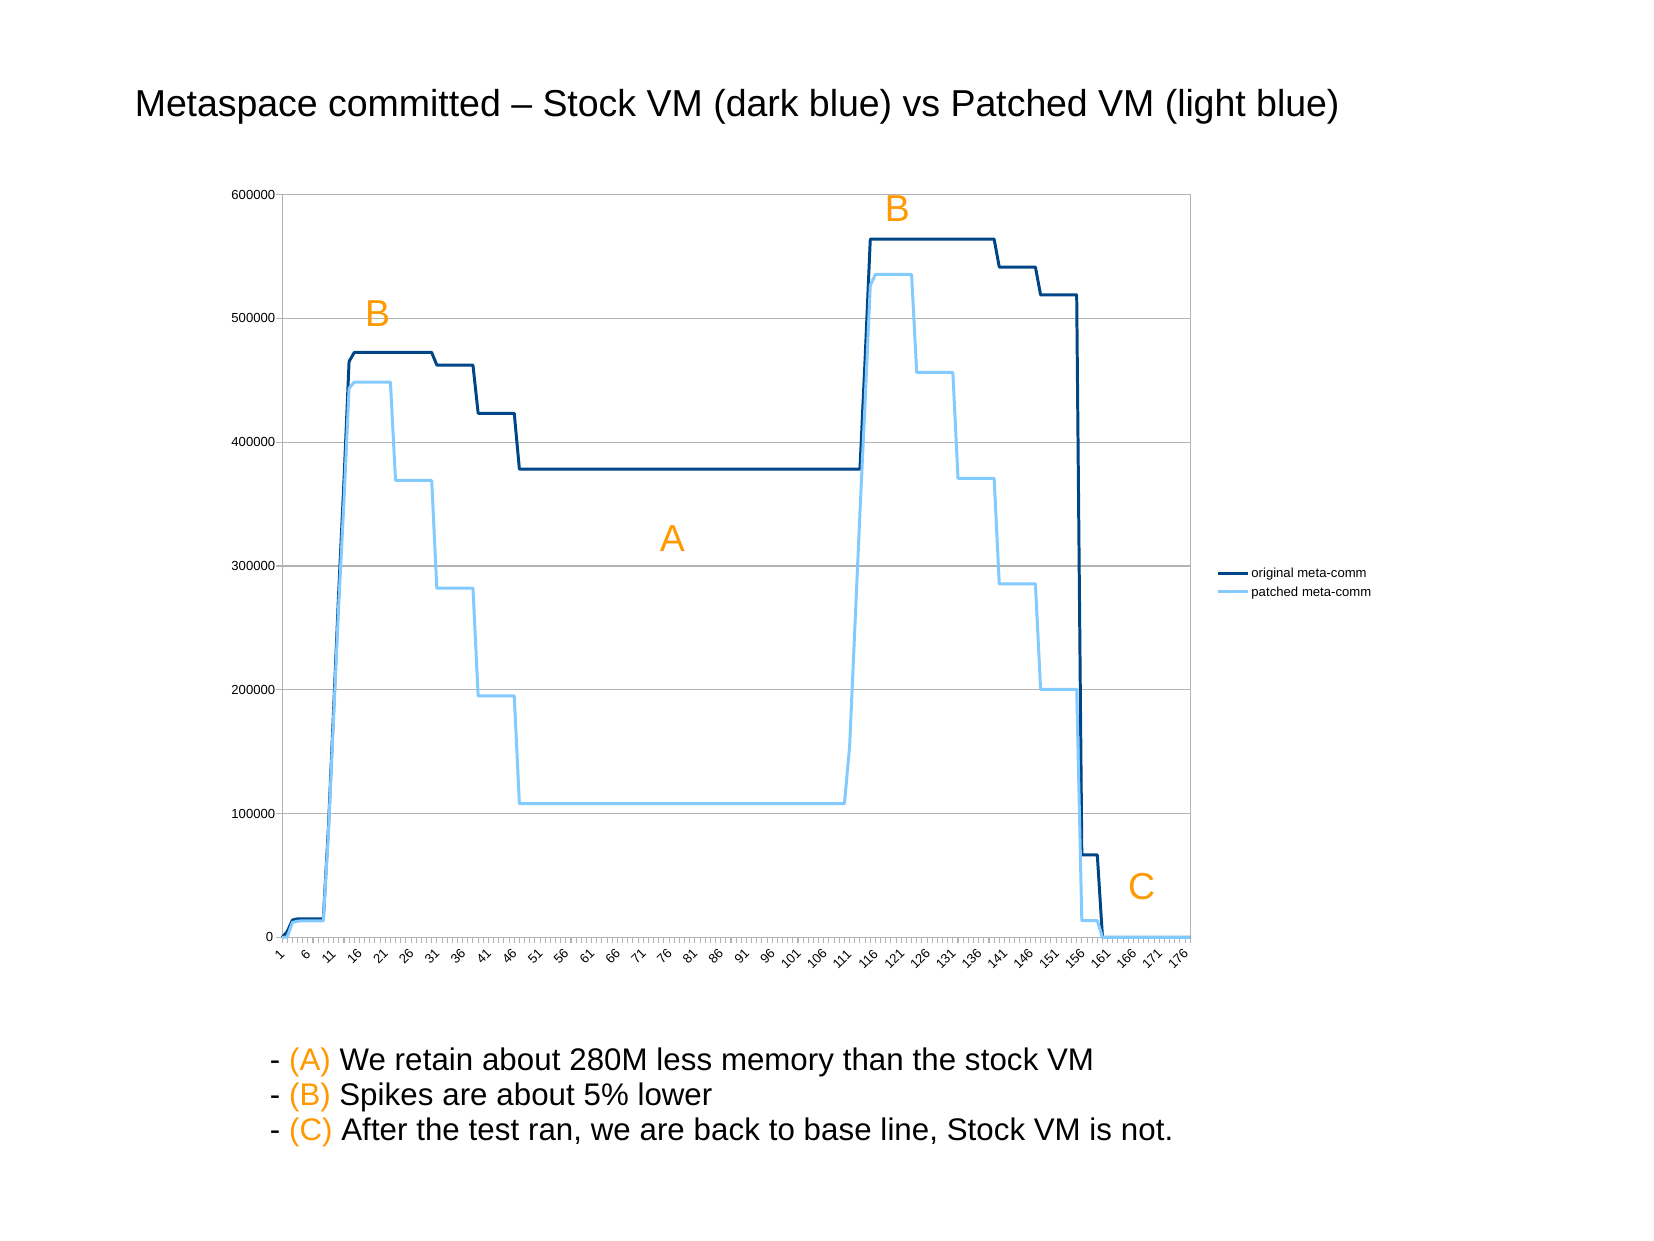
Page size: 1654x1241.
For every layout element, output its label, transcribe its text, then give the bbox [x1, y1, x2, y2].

text_box B [870, 180, 925, 237]
text_box B [350, 285, 406, 342]
text_box - (A) We retain about 280M less memory than the stock VM - (B) Spikes are about 5% lower - (C) After the test ran, we are back to base line, Stock VM is not. [255, 1035, 1255, 1155]
picture [207, 173, 1381, 993]
text_box Metaspace committed – Stock VM (dark blue) vs Patched VM (light blue) [120, 75, 1355, 174]
text_box C [1113, 858, 1171, 916]
text_box A [645, 510, 700, 567]
